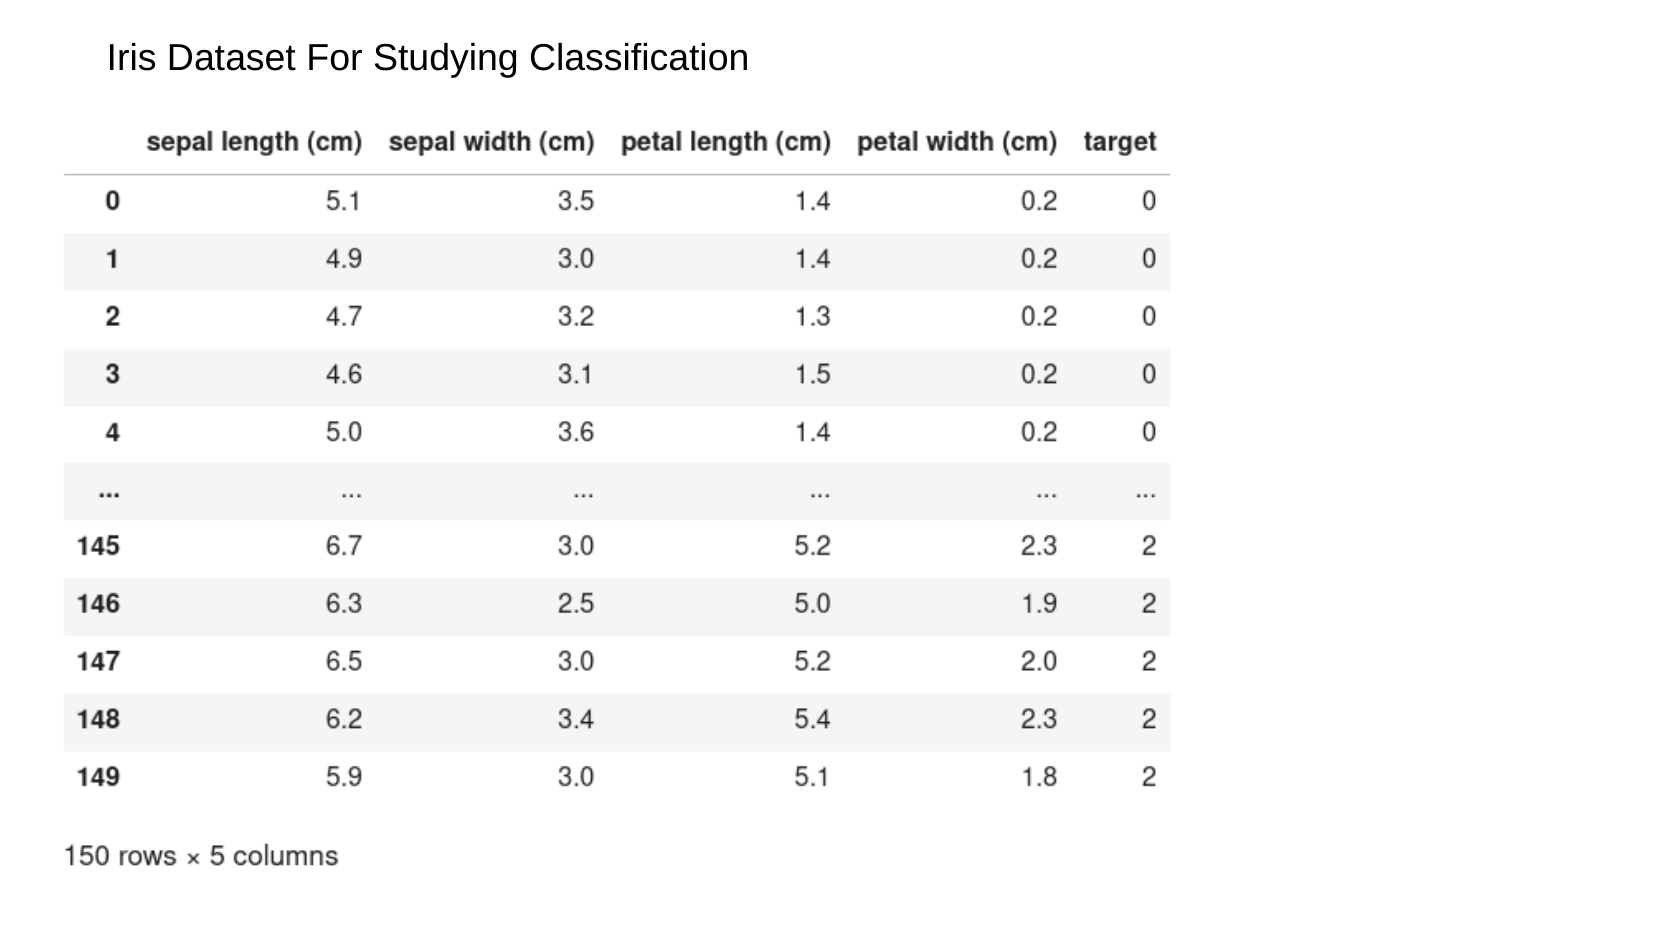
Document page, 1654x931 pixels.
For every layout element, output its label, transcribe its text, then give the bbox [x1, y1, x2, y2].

text_box Iris Dataset For Studying Classification [59, 29, 798, 87]
picture [51, 118, 1182, 888]
